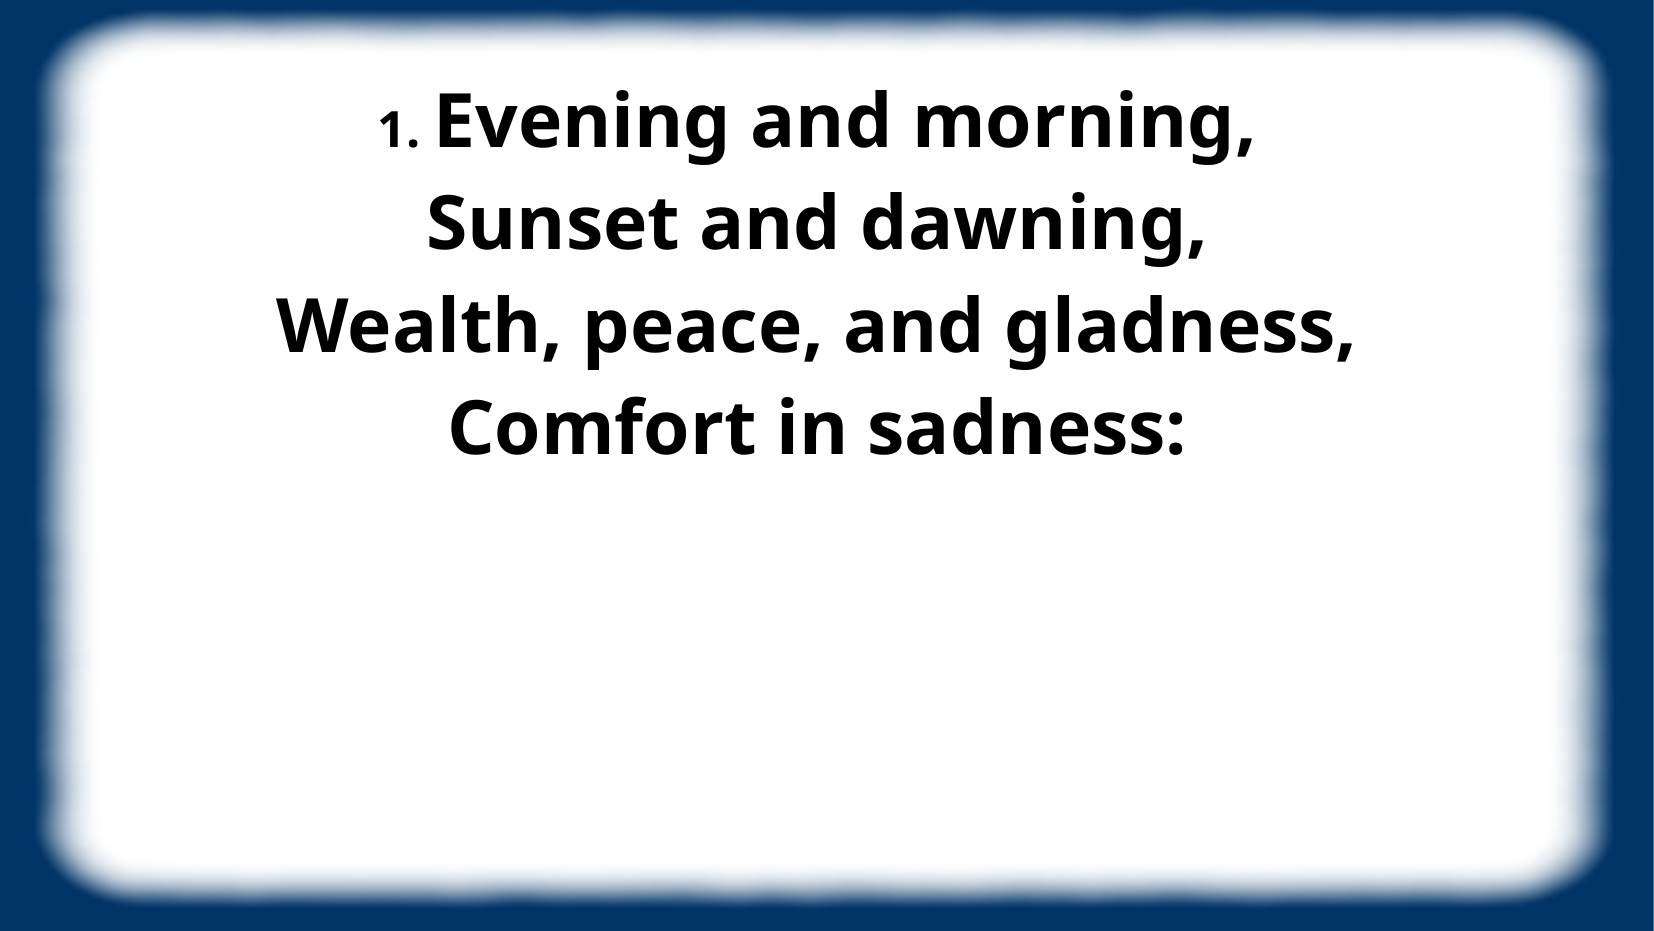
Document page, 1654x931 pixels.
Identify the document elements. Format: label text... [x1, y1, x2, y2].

picture [0, 0, 1654, 931]
text_box 1. Evening and morning, Sunset and dawning, Wealth, peace, and gladness, Comfort in sadness: [90, 60, 1546, 496]
